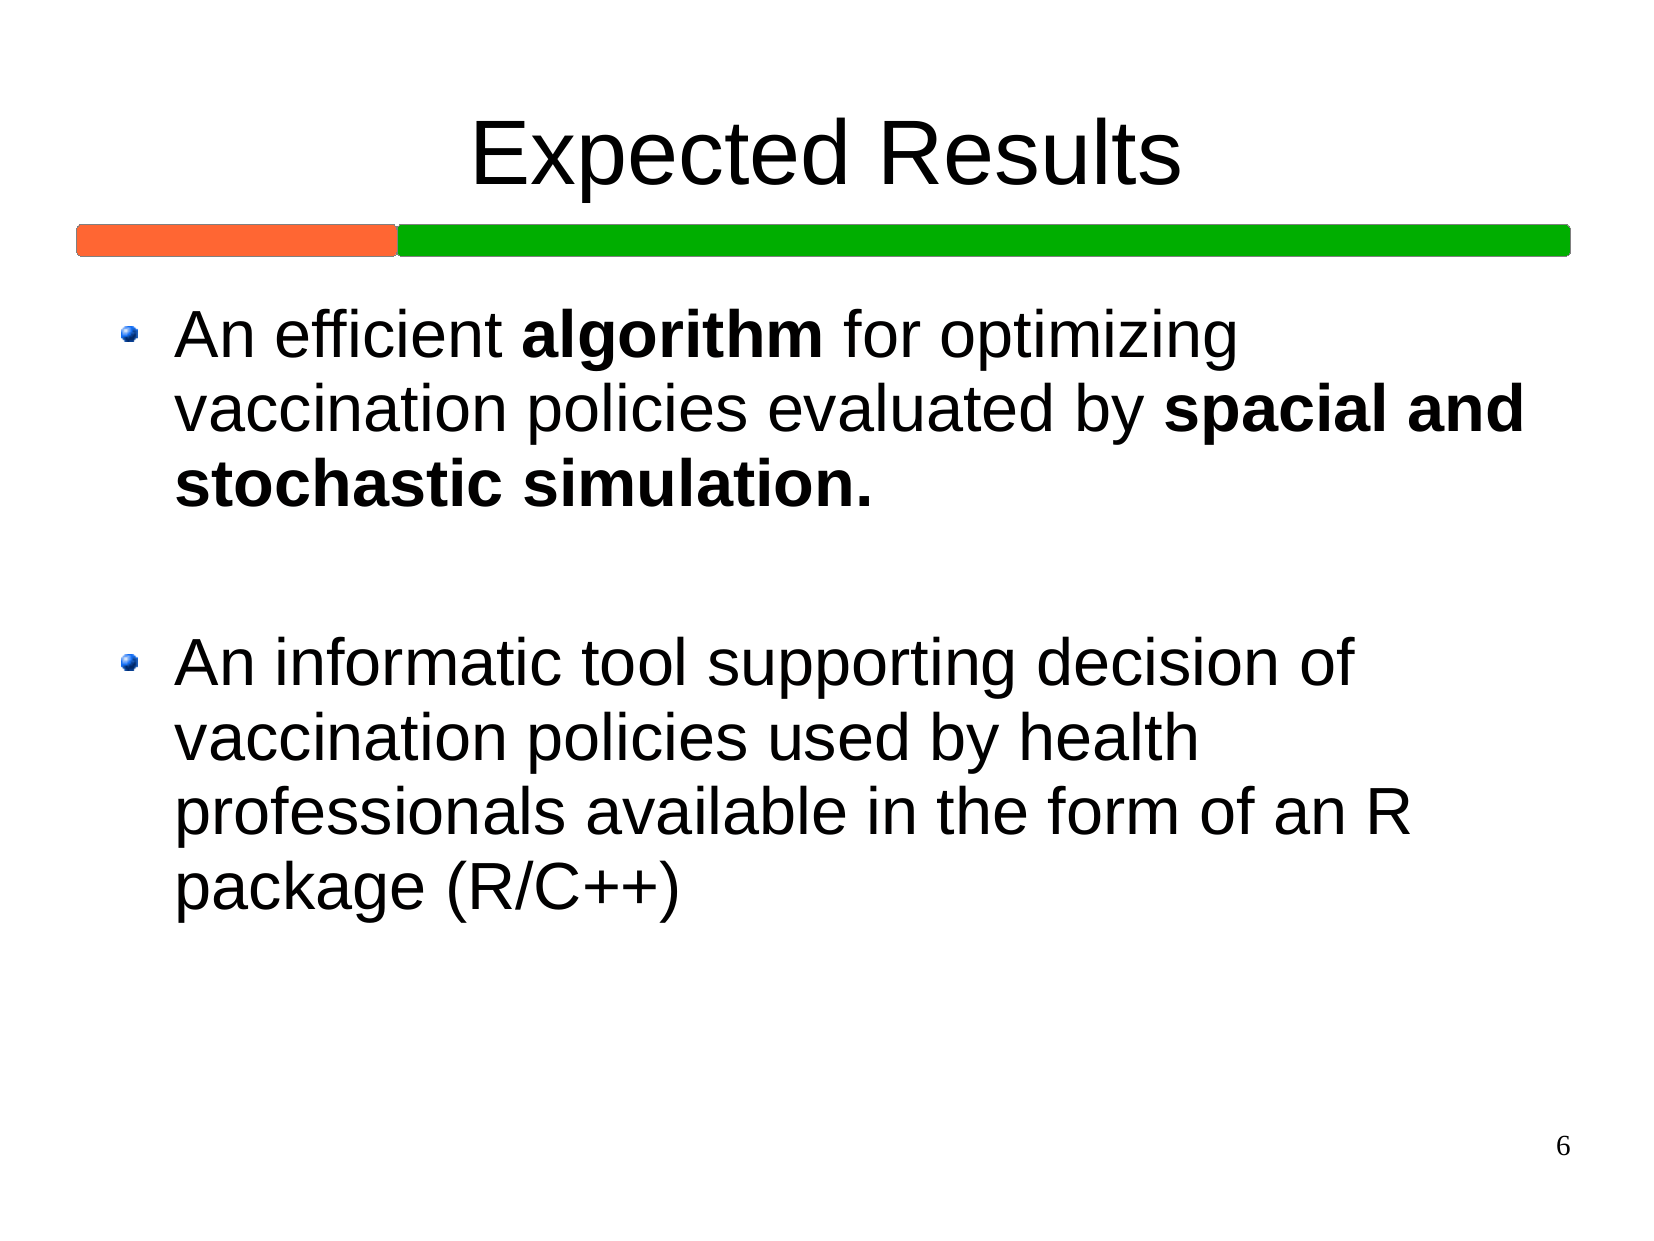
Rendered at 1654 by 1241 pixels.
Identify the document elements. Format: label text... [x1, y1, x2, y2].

text_box [76, 224, 1571, 257]
title Expected Results [82, 49, 1571, 227]
list An efficient algorithm for optimizing vaccination policies evaluated by spacial and stochastic simulation. An informatic tool supporting decision of vaccination policies used by health professionals available in the form of an R package (R/C++) [103, 296, 1560, 1016]
